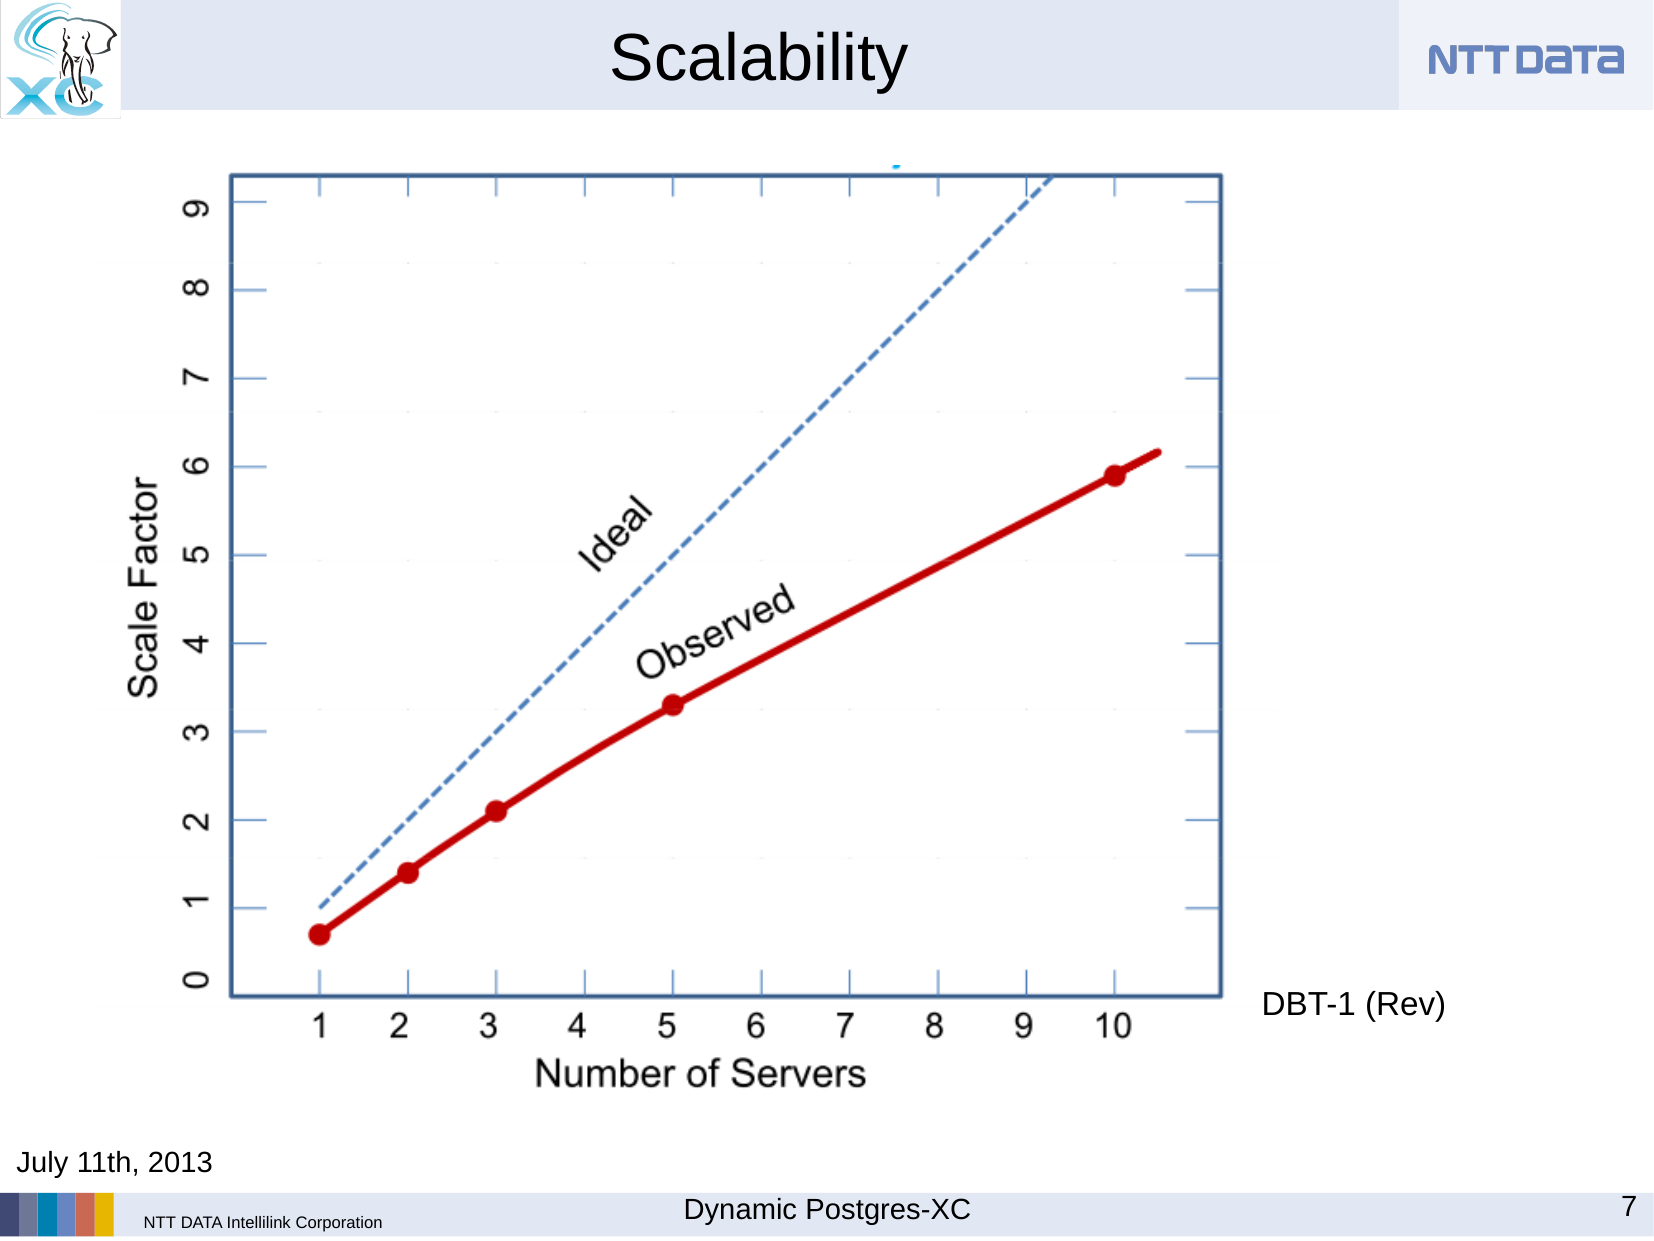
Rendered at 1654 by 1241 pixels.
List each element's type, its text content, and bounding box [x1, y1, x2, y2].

picture [1429, 45, 1624, 74]
title Scalability [120, 3, 1399, 110]
text_box DBT-1 (Rev) [1246, 975, 1564, 1030]
picture [0, 0, 121, 119]
picture [95, 165, 1279, 1099]
